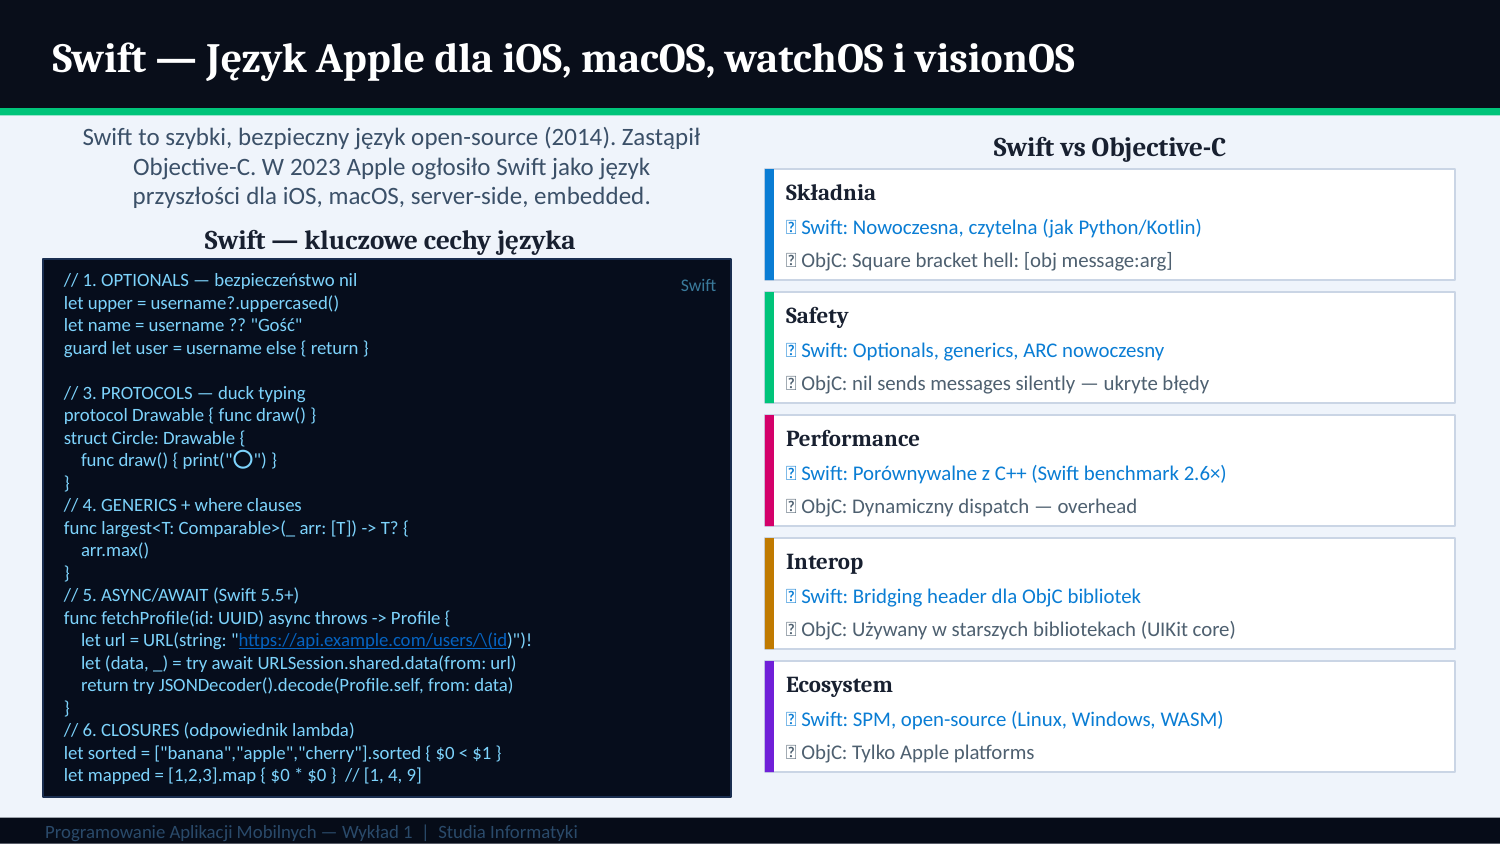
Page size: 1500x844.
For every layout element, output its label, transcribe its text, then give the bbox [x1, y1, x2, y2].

text_box 🔷 ObjC: nil sends messages silently — ukryte błędy [786, 367, 1434, 398]
text_box [0, 0, 1500, 116]
text_box [0, 817, 1500, 844]
text_box 🦅 Swift: SPM, open-source (Linux, Windows, WASM) [786, 703, 1434, 733]
text_box 🔷 ObjC: Używany w starszych bibliotekach (UIKit core) [786, 613, 1434, 643]
text_box Składnia [786, 176, 1434, 207]
text_box Swift to szybki, bezpieczny język open-source (2014). Zastąpił Objective-C. W 2023 Apple ogłosiło Swift jako język przyszłości dla iOS, macOS, server-side, embedded. [52, 117, 732, 213]
text_box 🔷 ObjC: Dynamiczny dispatch — overhead [786, 490, 1434, 520]
text_box Swift — kluczowe cechy języka [49, 217, 732, 259]
text_box [764, 415, 1455, 527]
text_box Safety [786, 299, 1434, 330]
text_box [764, 661, 1455, 773]
text_box [764, 538, 1455, 650]
text_box [43, 259, 732, 798]
text_box 🦅 Swift: Porównywalne z C++ (Swift benchmark 2.6×) [786, 457, 1434, 488]
text_box 🔷 ObjC: Tylko Apple platforms [786, 736, 1434, 767]
text_box Performance [786, 422, 1434, 453]
text_box // 1. OPTIONALS — bezpieczeństwo nil let upper = username?.uppercased() let name = username ?? "Gość" guard let user = username else { return } // 3. PROTOCOLS — duck typing protocol Drawable { func draw() } struct Circle: Drawable { func draw() { print("⭕") } } // 4. GENERICS + where clauses func largest<T: Comparable>(_ arr: [T]) -> T? { arr.max() } // 5. ASYNC/AWAIT (Swift 5.5+) func fetchProfile(id: UUID) async throws -> Profile { let url = URL(string: "https://api.example.com/users/\(id)")! let (data, _) = try await URLSession.shared.data(from: url) return try JSONDecoder().decode(Profile.self, from: data) } // 6. CLOSURES (odpowiednik lambda) let sorted = ["banana","apple","cherry"].sorted { $0 < $1 } let mapped = [1,2,3].map { $0 * $0 } // [1, 4, 9] [64, 268, 720, 785]
text_box Programowanie Aplikacji Mobilnych — Wykład 1 | Studia Informatyki [44, 818, 1455, 843]
text_box 🔷 ObjC: Square bracket hell: [obj message:arg] [786, 244, 1434, 275]
text_box 🦅 Swift: Nowoczesna, czytelna (jak Python/Kotlin) [786, 211, 1434, 242]
text_box Swift vs Objective-C [764, 124, 1455, 167]
text_box 🦅 Swift: Bridging header dla ObjC bibliotek [786, 580, 1434, 610]
text_box 🦅 Swift: Optionals, generics, ARC nowoczesny [786, 334, 1434, 365]
text_box Ecosystem [786, 668, 1434, 699]
text_box [764, 169, 1455, 281]
text_box Swift — Język Apple dla iOS, macOS, watchOS i visionOS [52, 8, 1448, 102]
text_box Interop [786, 545, 1434, 576]
text_box [764, 292, 1455, 404]
